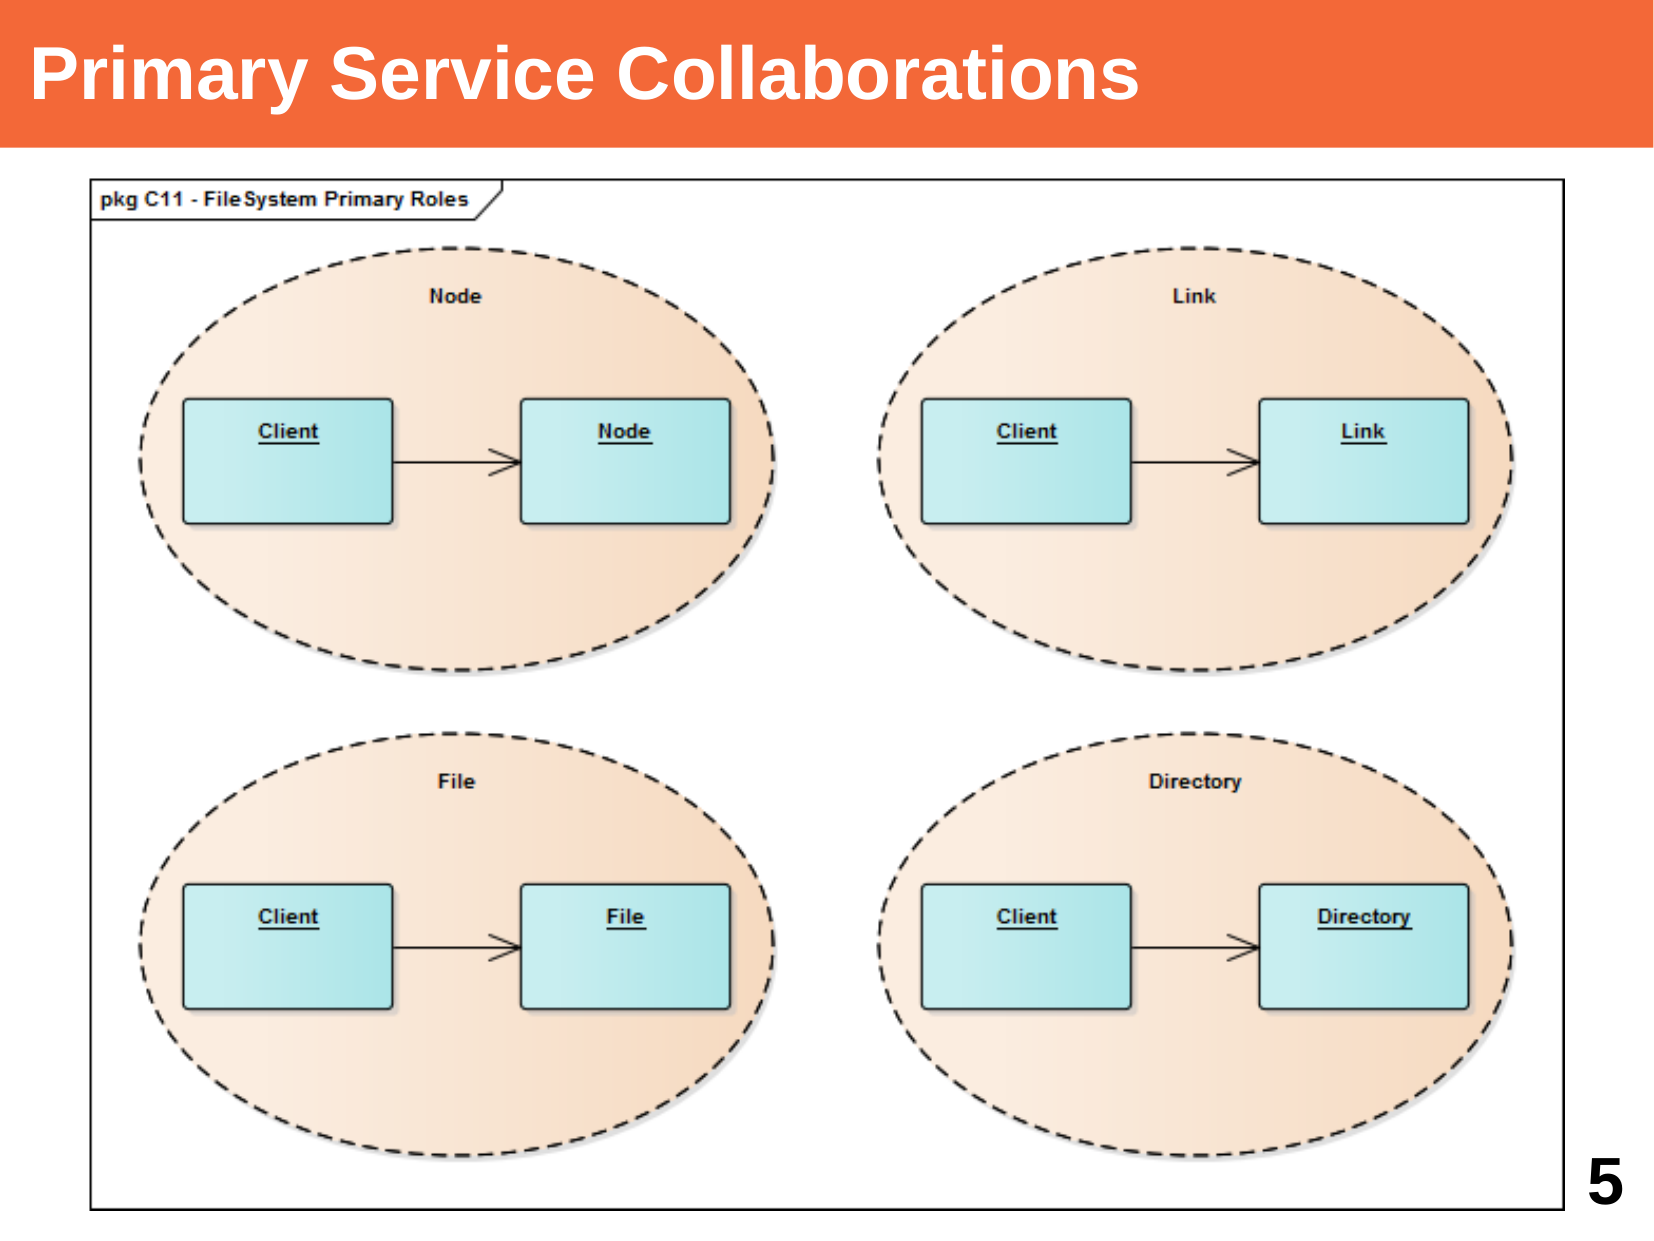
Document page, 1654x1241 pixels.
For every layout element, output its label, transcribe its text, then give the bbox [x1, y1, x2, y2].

title Primary Service Collaborations [0, 0, 1654, 148]
picture [88, 177, 1565, 1211]
